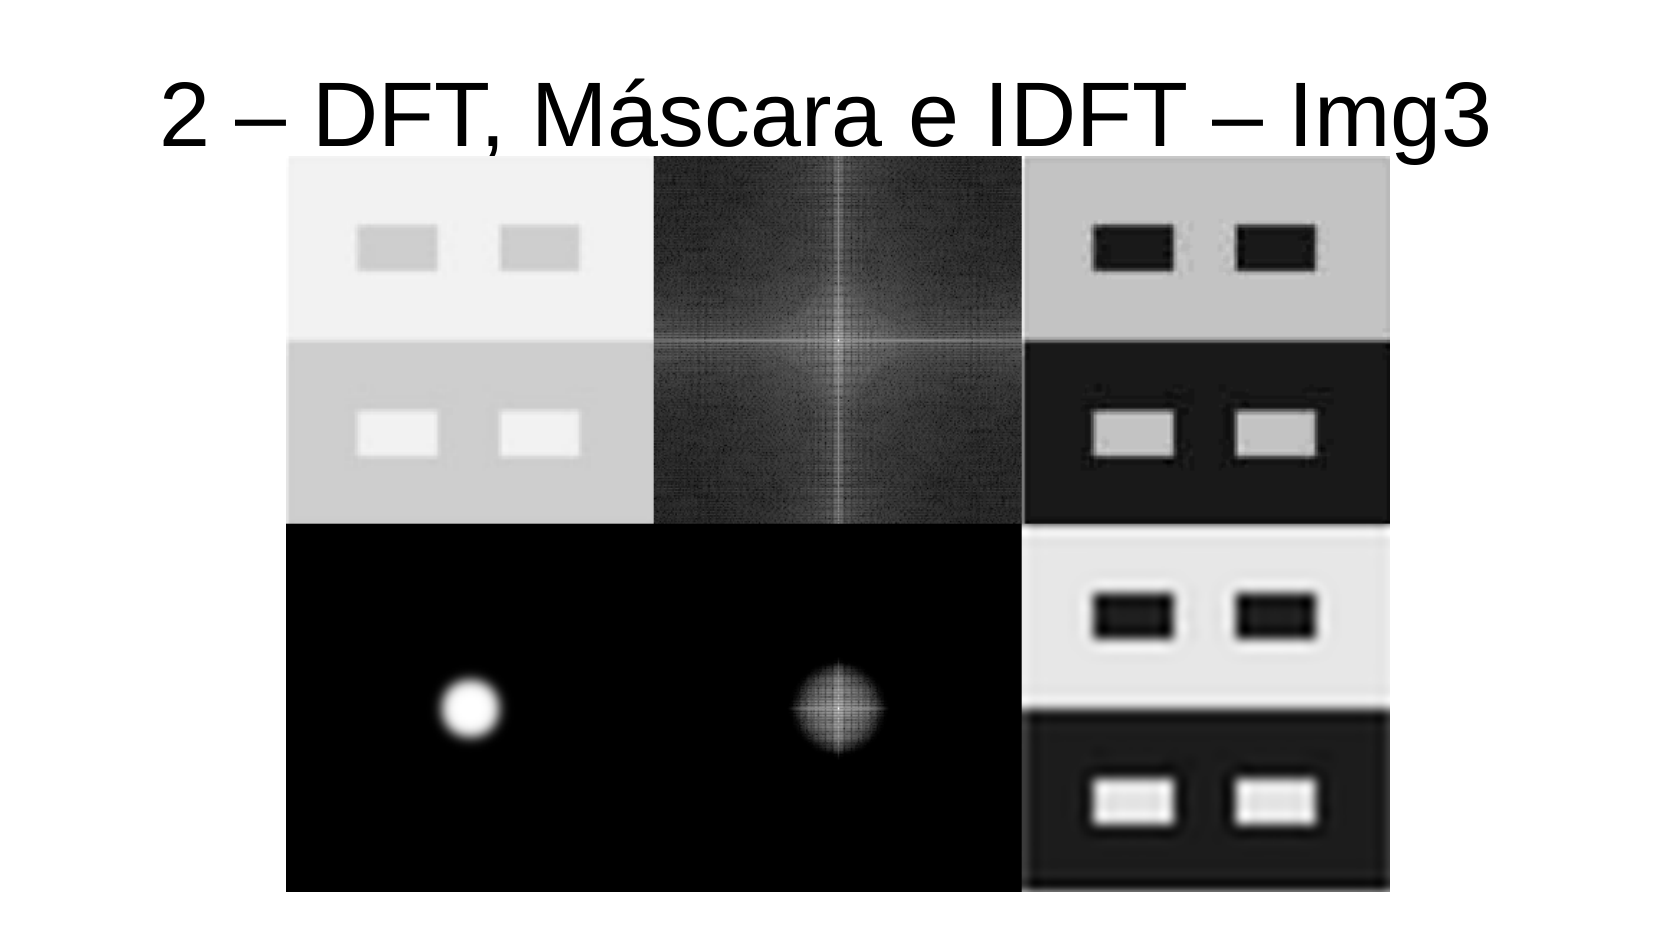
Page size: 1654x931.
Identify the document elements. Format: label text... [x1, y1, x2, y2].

picture [286, 156, 1390, 892]
title 2 – DFT, Máscara e IDFT – Img3 [82, 37, 1571, 193]
